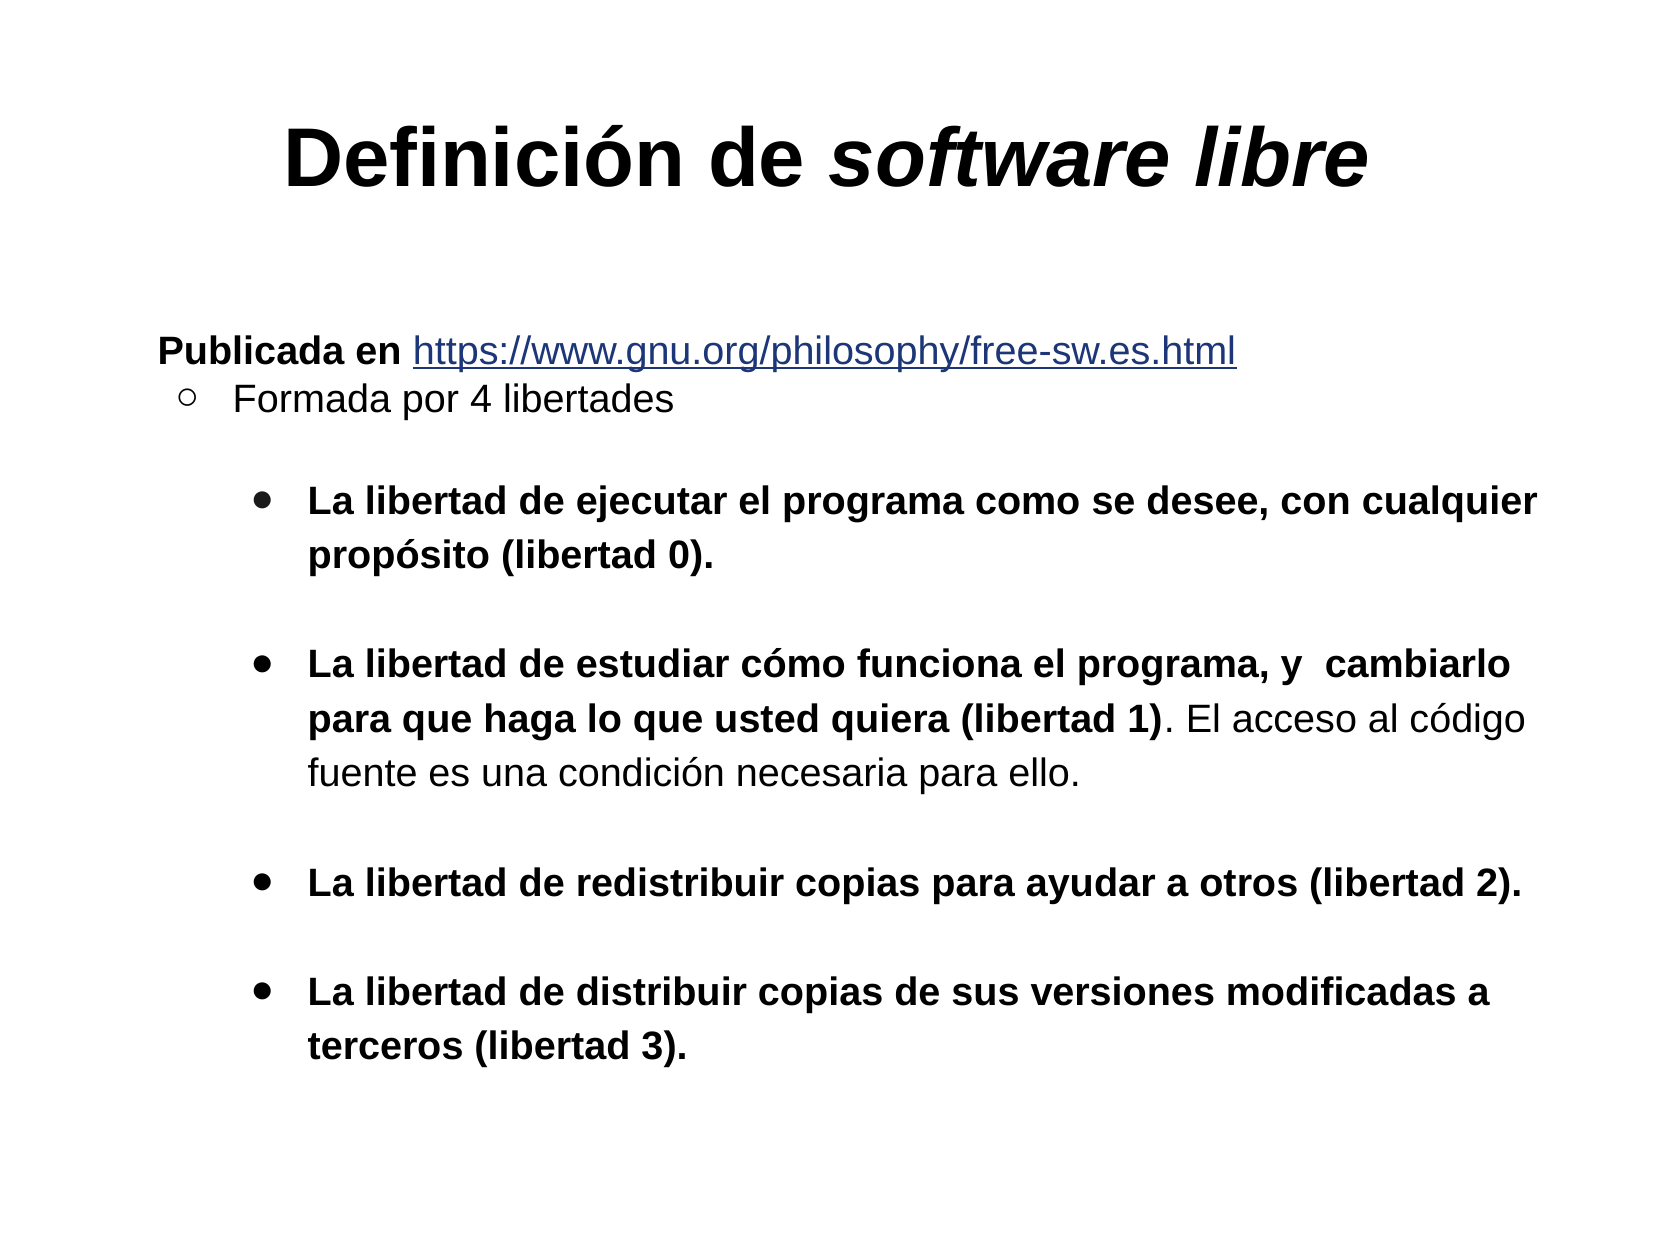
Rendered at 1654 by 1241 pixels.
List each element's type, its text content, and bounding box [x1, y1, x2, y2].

text_box Definición de software libre [82, 49, 1571, 257]
text_box Publicada en https://www.gnu.org/philosophy/free-sw.es.html Formada por 4 libertades La libertad de ejecutar el programa como se desee, con cualquier propósito (libertad 0). La libertad de estudiar cómo funciona el programa, y cambiarlo para que haga lo que usted quiera (libertad 1). El acceso al código fuente es una condición necesaria para ello. La libertad de redistribuir copias para ayudar a otros (libertad 2). La libertad de distribuir copias de sus versiones modificadas a terceros (libertad 3). [82, 277, 1571, 1172]
